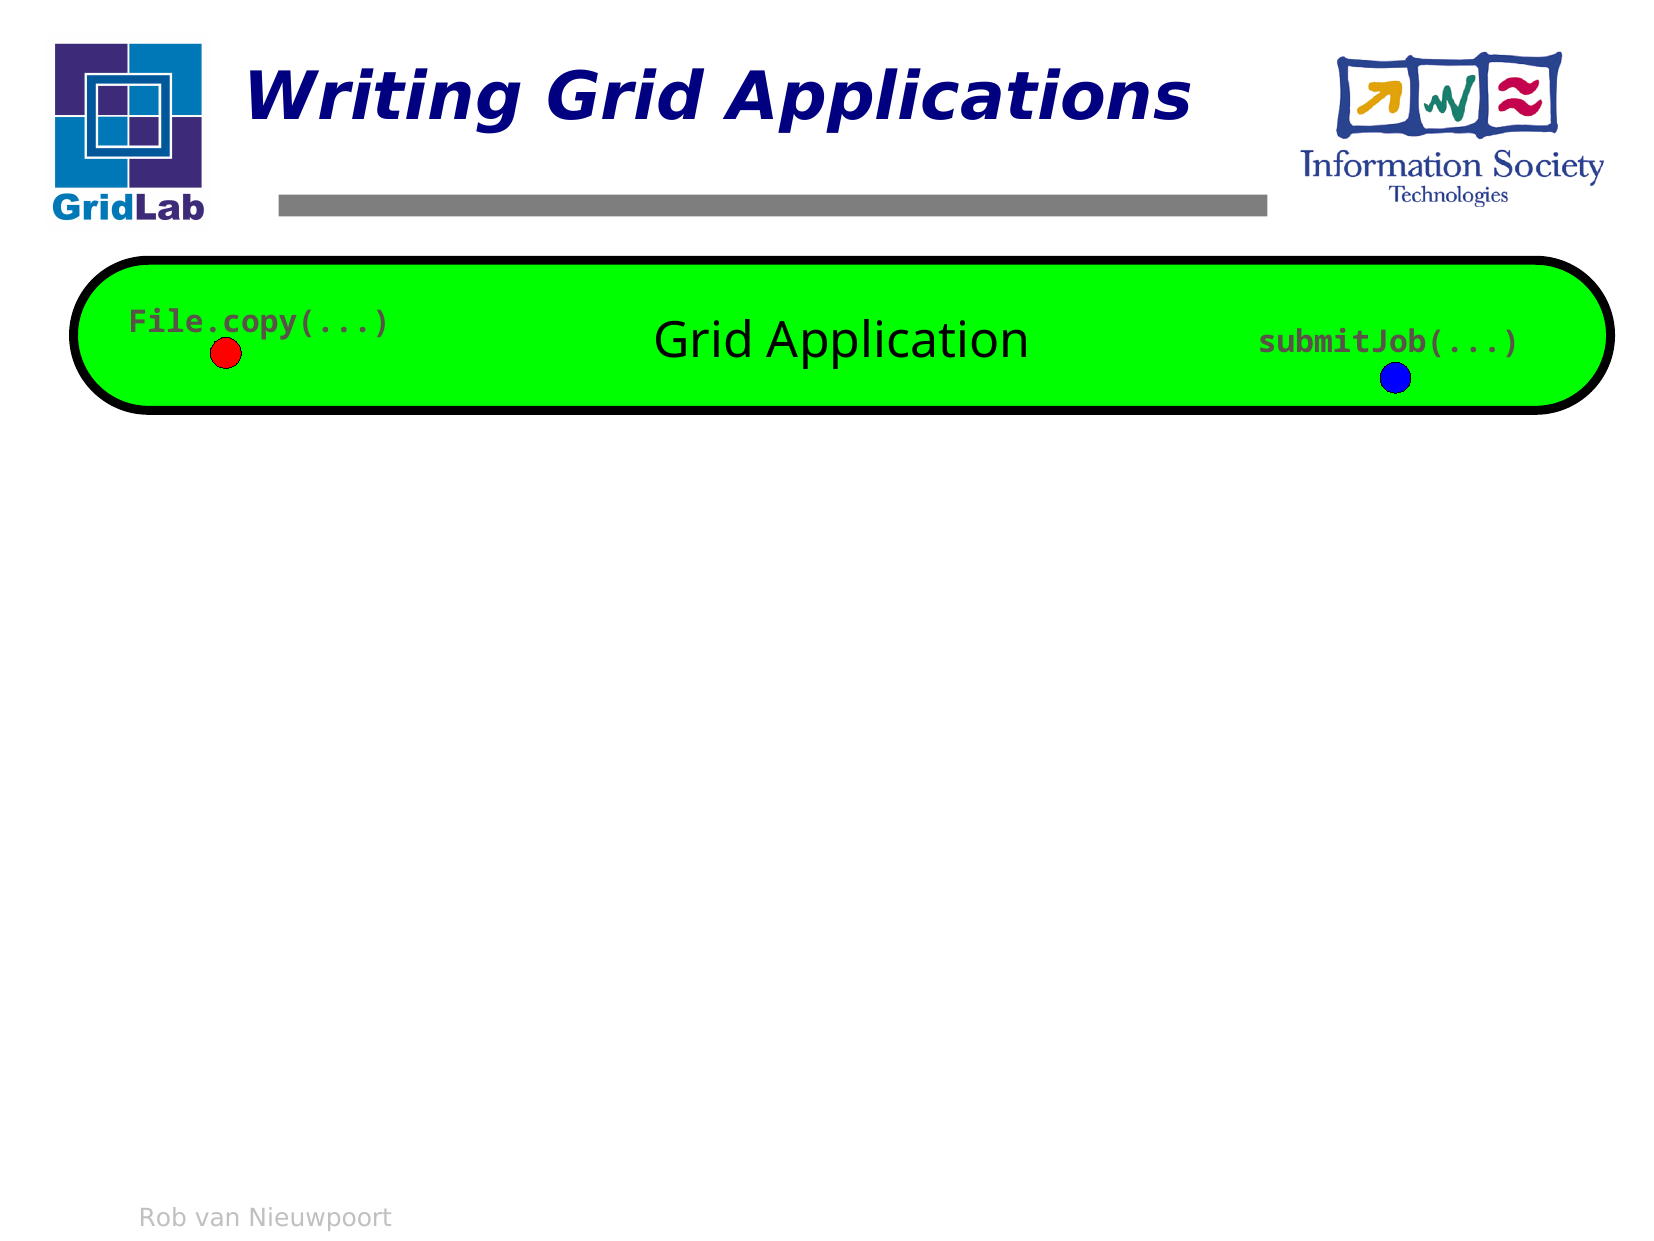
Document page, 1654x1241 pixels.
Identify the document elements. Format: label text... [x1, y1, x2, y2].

picture [45, 34, 211, 230]
text_box File.copy(...) [128, 295, 392, 332]
text_box Grid Application [73, 260, 1611, 411]
text_box [210, 337, 242, 369]
title Writing Grid Applications [243, 0, 1280, 187]
picture [1293, 34, 1611, 214]
text_box submitJob(...) [1257, 315, 1521, 352]
text_box [1380, 362, 1411, 394]
